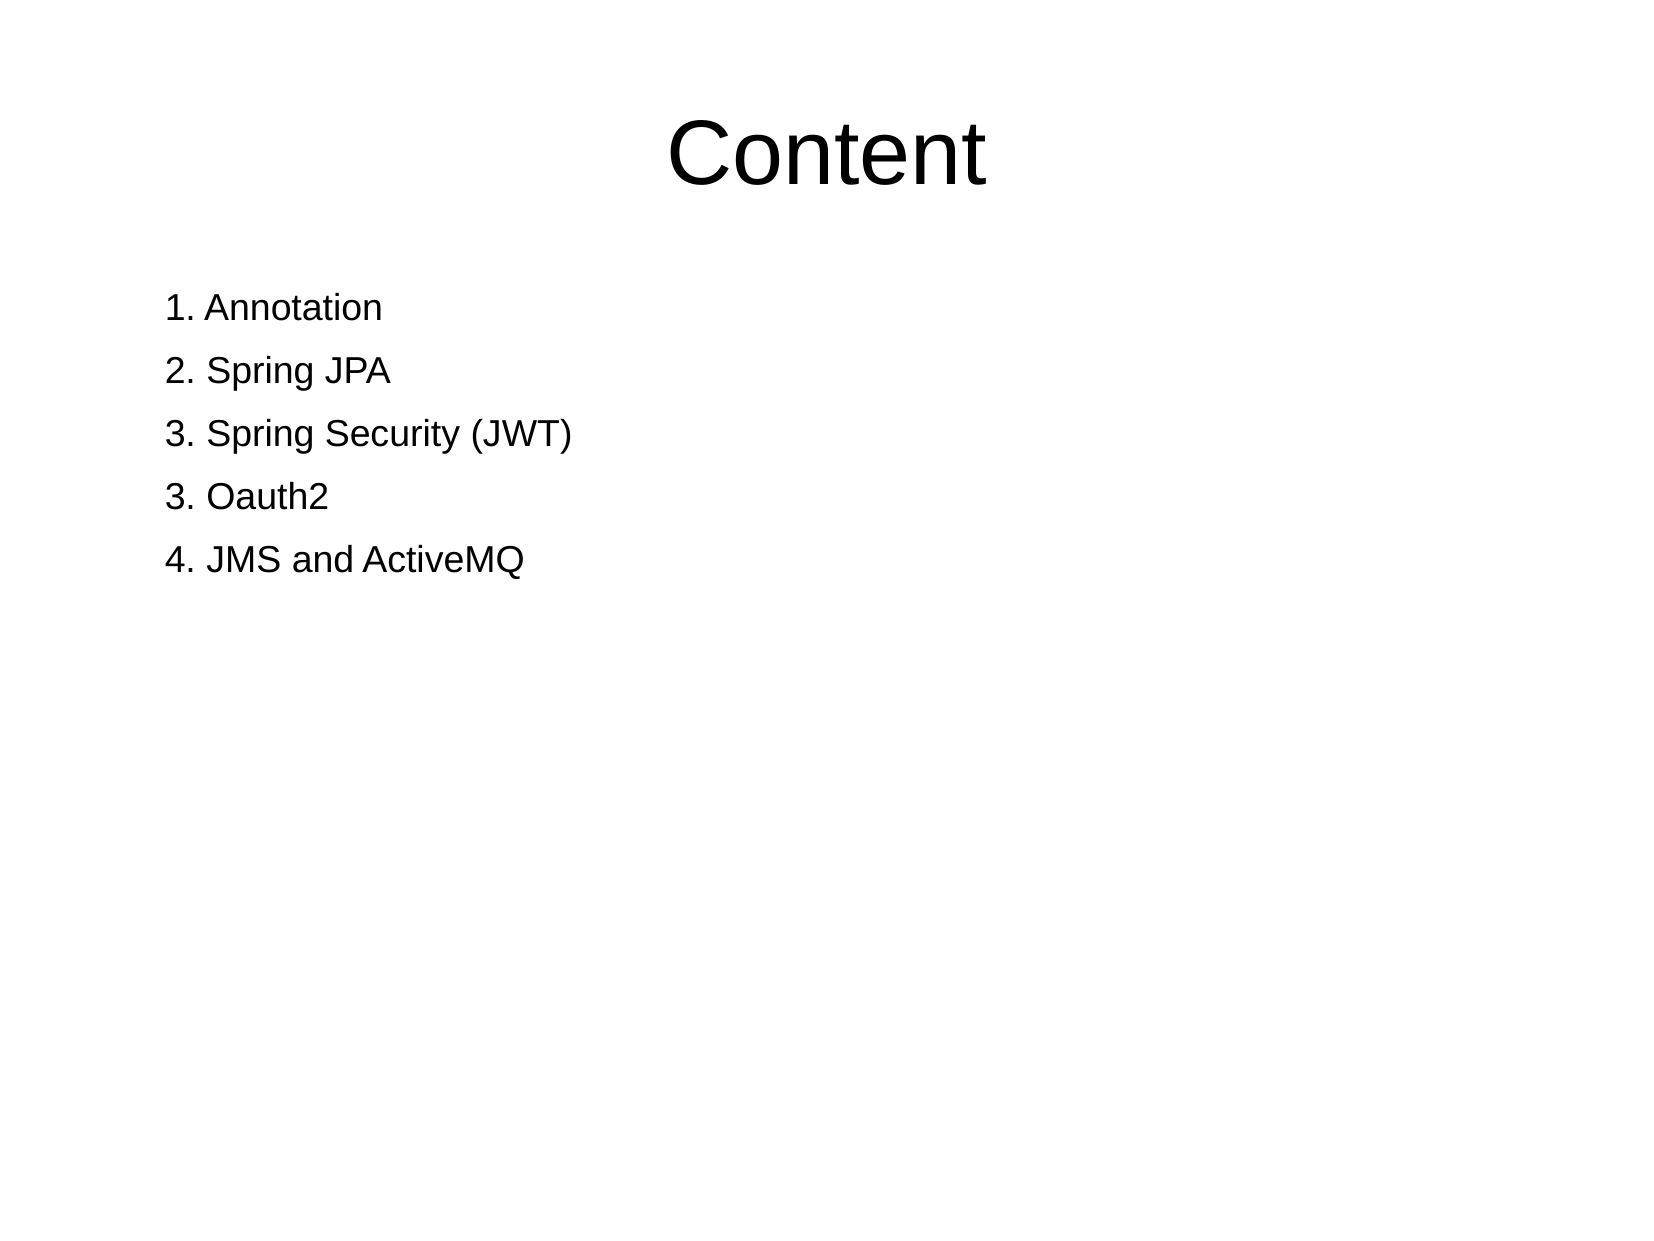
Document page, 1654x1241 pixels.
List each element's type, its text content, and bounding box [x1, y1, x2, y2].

title Content [82, 49, 1571, 257]
text_box 1. Annotation 2. Spring JPA 3. Spring Security (JWT) 3. Oauth2 4. JMS and ActiveMQ [150, 258, 1561, 1141]
